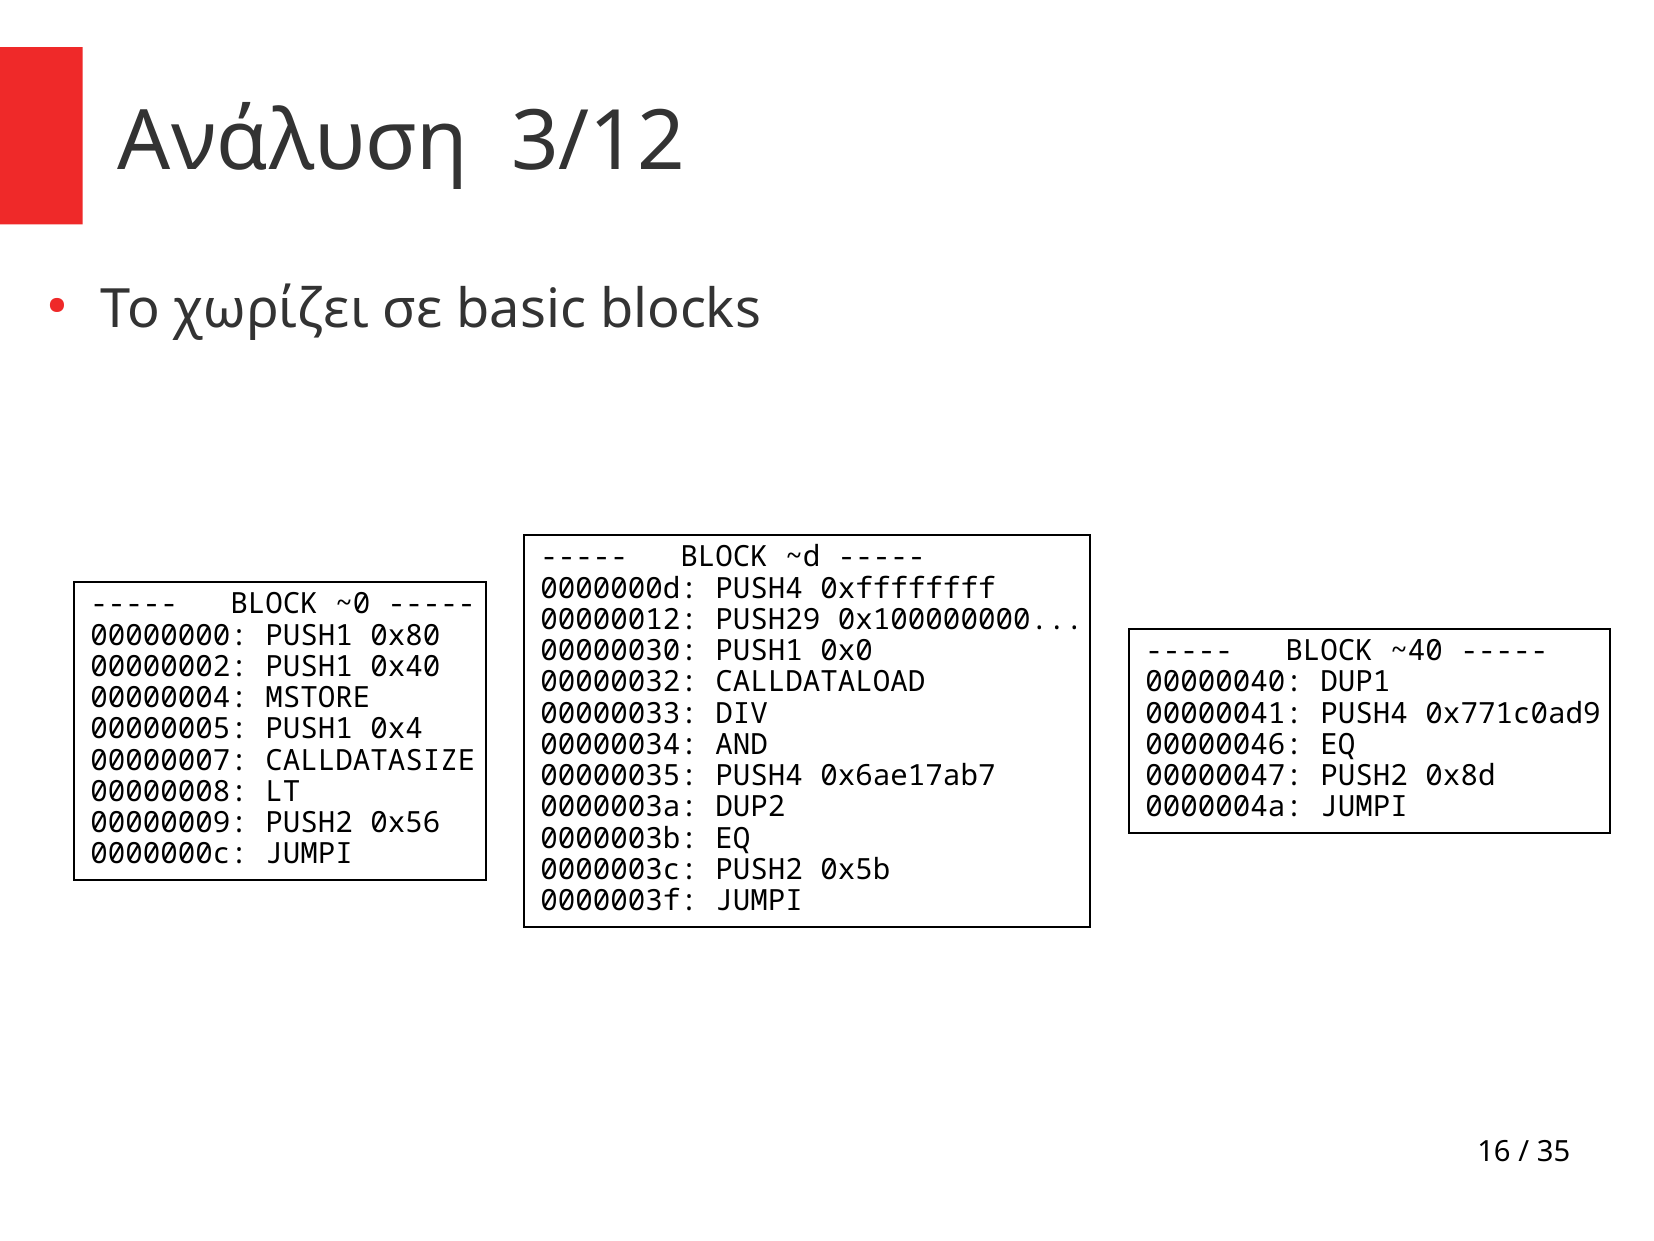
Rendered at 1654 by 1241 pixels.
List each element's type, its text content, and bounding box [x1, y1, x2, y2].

picture [64, 525, 1620, 938]
title Ανάλυση 3/12 [117, 33, 1571, 241]
list Το χωρίζει σε basic blocks [29, 270, 1620, 361]
